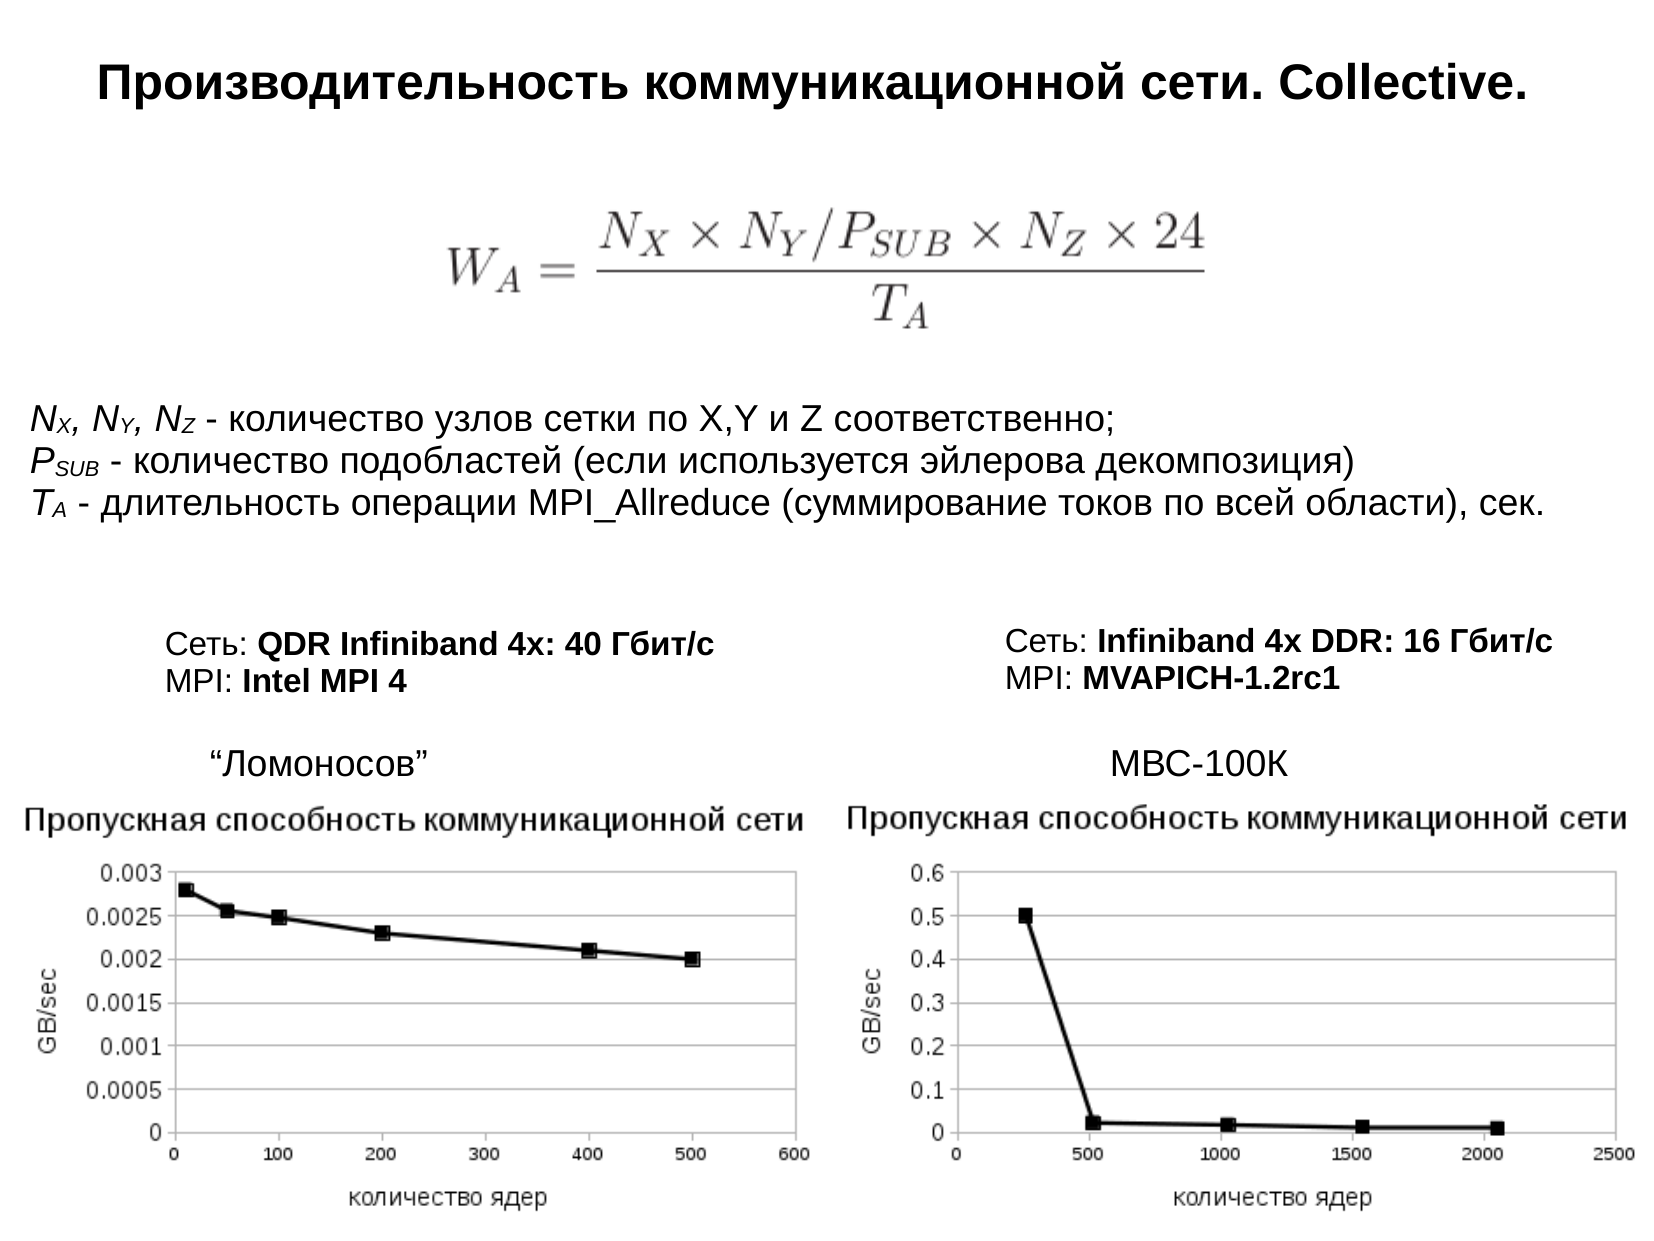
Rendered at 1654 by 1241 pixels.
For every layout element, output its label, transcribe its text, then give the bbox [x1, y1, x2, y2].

text_box NX, NY, NZ - количество узлов сетки по X,Y и Z соответственно; PSUB - количество подобластей (если используется эйлерова декомпозиция) TA - длительность операции MPI_Allreduce (суммирование токов по всей области), сек. [15, 390, 1654, 657]
title Производительность коммуникационной сети. Collective. [0, 0, 1636, 186]
picture [0, 775, 1654, 1241]
text_box МВС-100К [1095, 735, 1304, 792]
text_box Сеть: QDR Infiniband 4x: 40 Гбит/с MPI: Intel MPI 4 [150, 570, 785, 793]
picture [375, 186, 1255, 365]
text_box Сеть: Infiniband 4x DDR: 16 Гбит/с MPI: MVAPICH-1.2rc1 [990, 615, 1591, 704]
